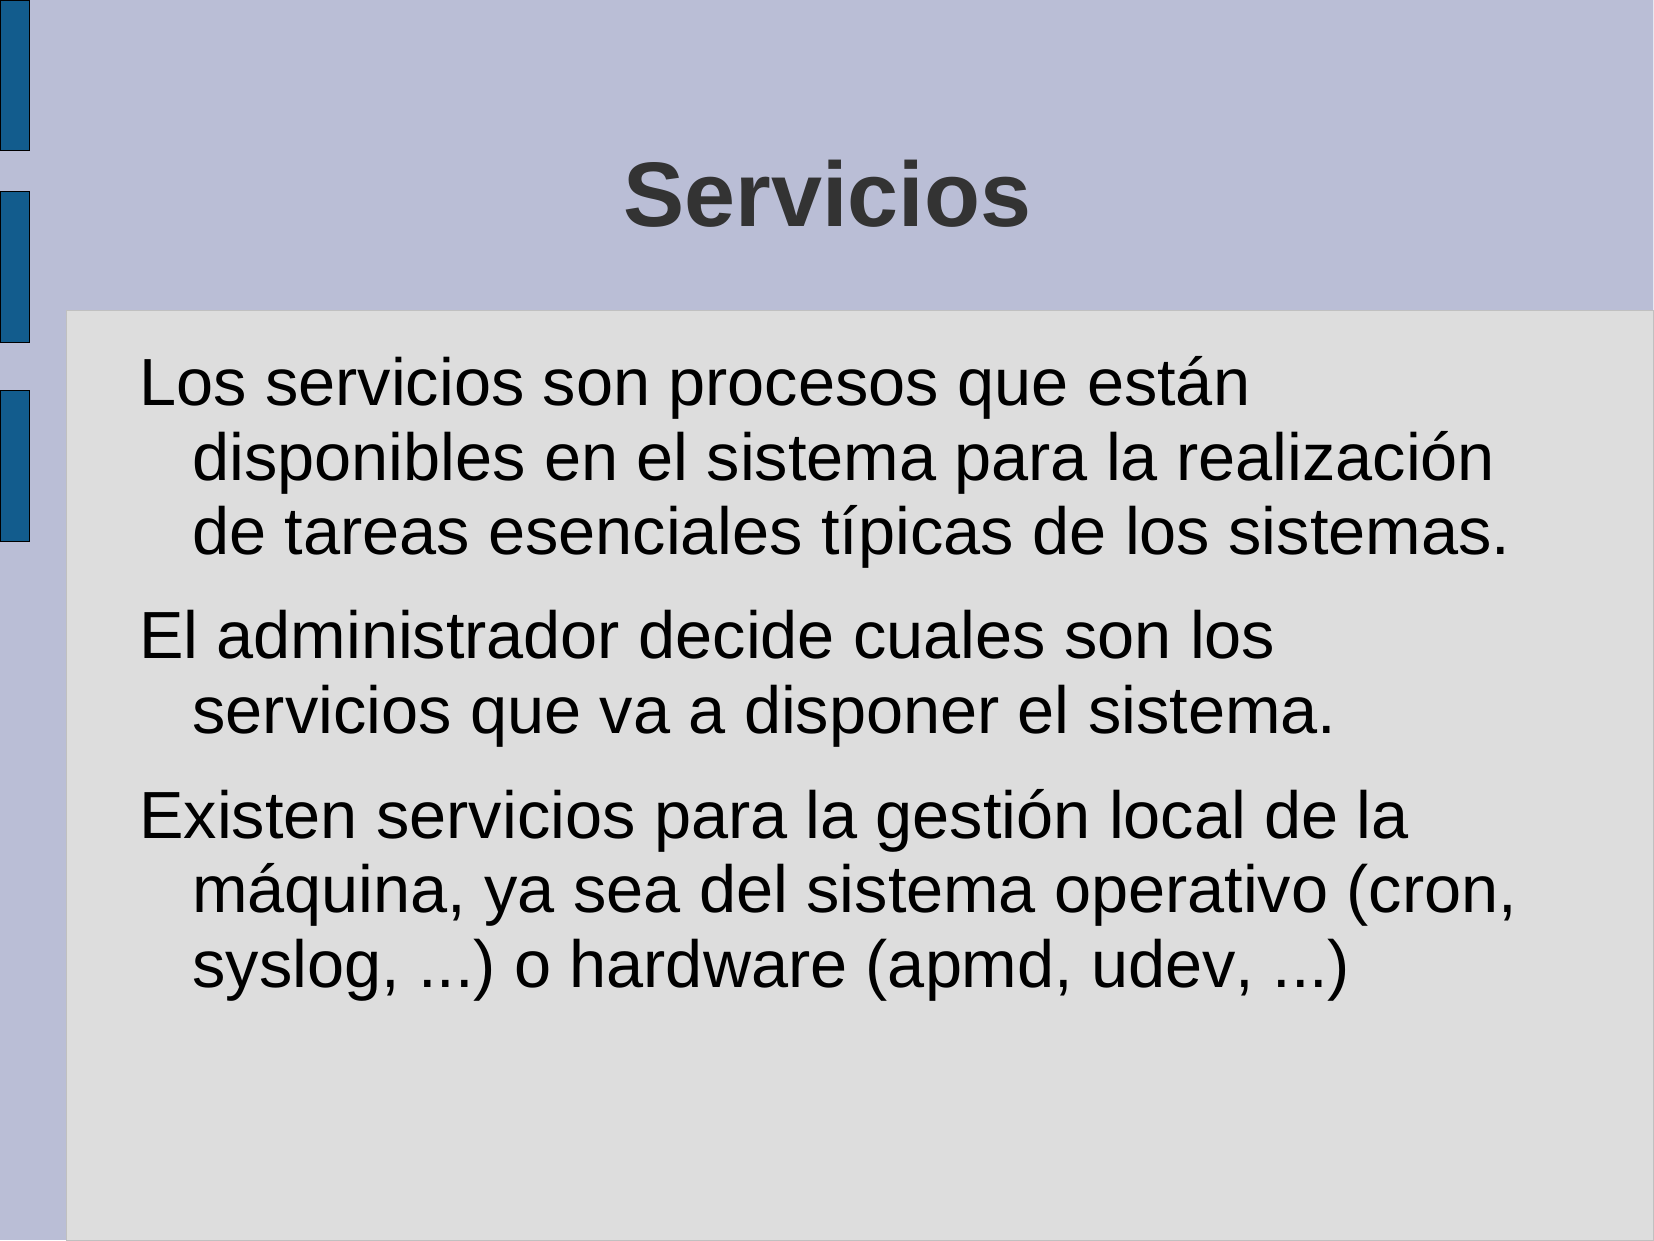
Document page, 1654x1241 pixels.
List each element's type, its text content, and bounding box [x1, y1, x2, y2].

list Los servicios son procesos que están disponibles en el sistema para la realización de tareas esenciales típicas de los sistemas. El administrador decide cuales son los servicios que va a disponer el sistema. Existen servicios para la gestión local de la máquina, ya sea del sistema operativo (cron, syslog, ...) o hardware (apmd, udev, ...) [121, 344, 1534, 1127]
title Servicios [121, 91, 1534, 299]
